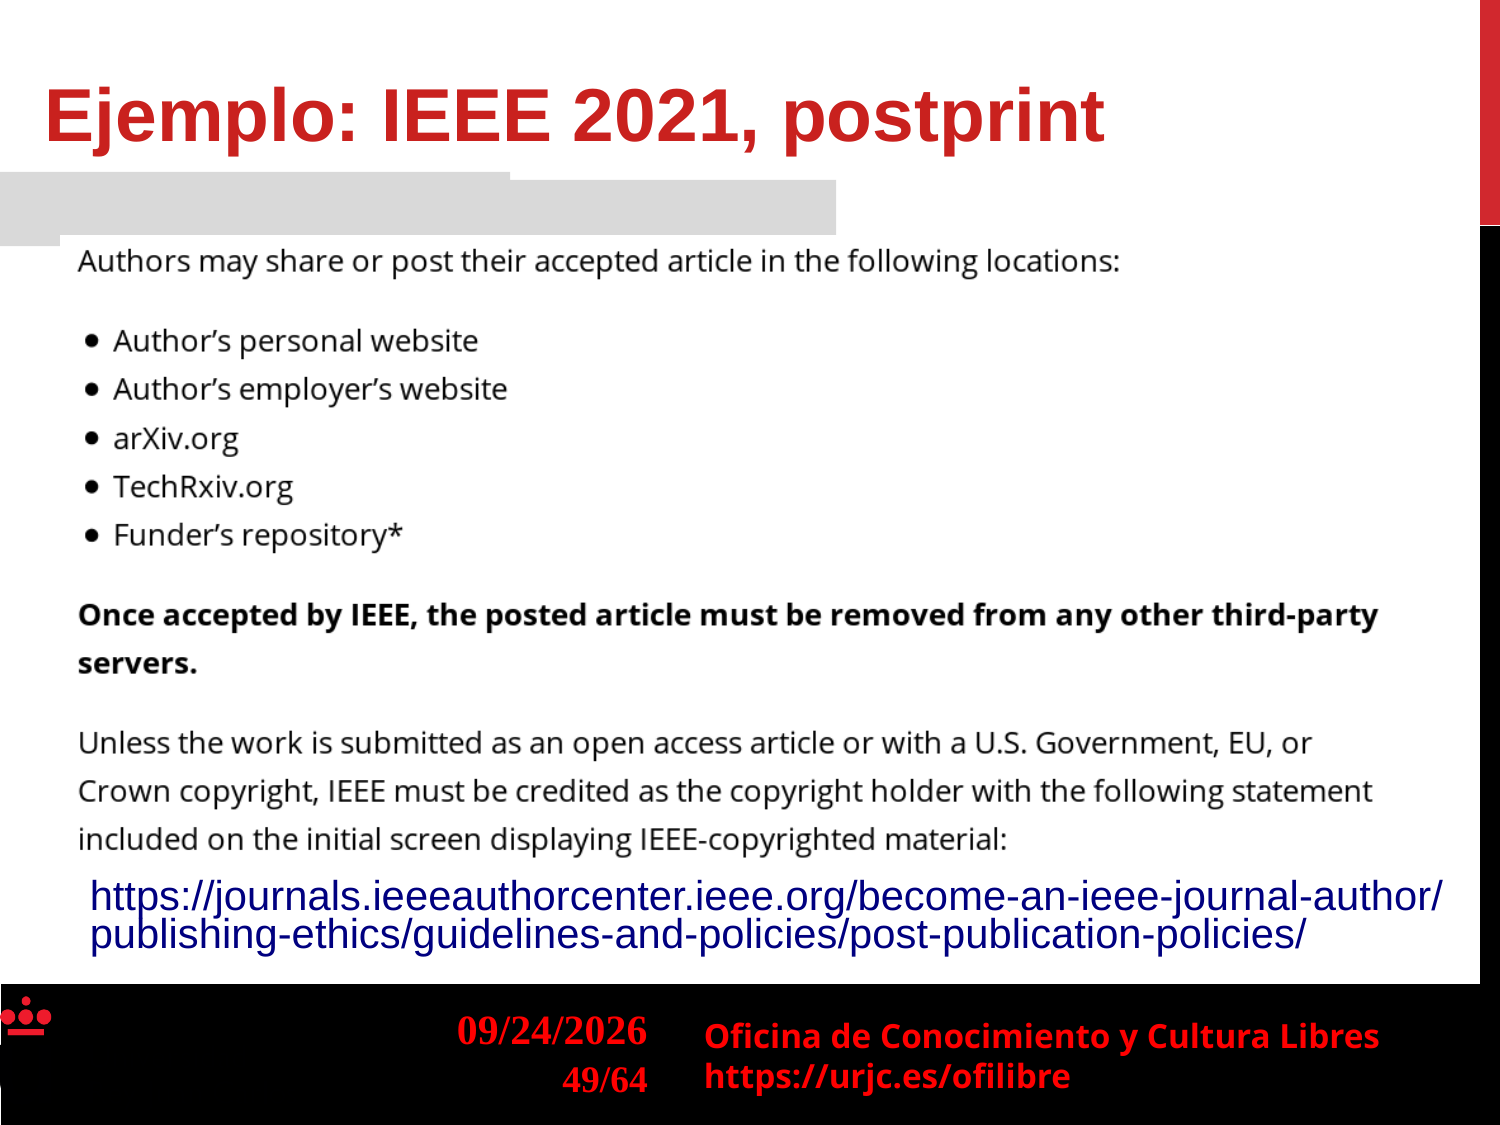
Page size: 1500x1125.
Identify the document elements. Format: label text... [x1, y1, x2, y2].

text_box https://journals.ieeeauthorcenter.ieee.org/become-an-ieee-journal-author/publishing-ethics/guidelines-and-policies/post-publication-policies/ [75, 865, 1479, 965]
text_box Ejemplo: IEEE 2021, postprint [30, 66, 1411, 249]
title [75, 15, 1425, 172]
picture [60, 235, 1389, 865]
text_box [0, 171, 511, 238]
